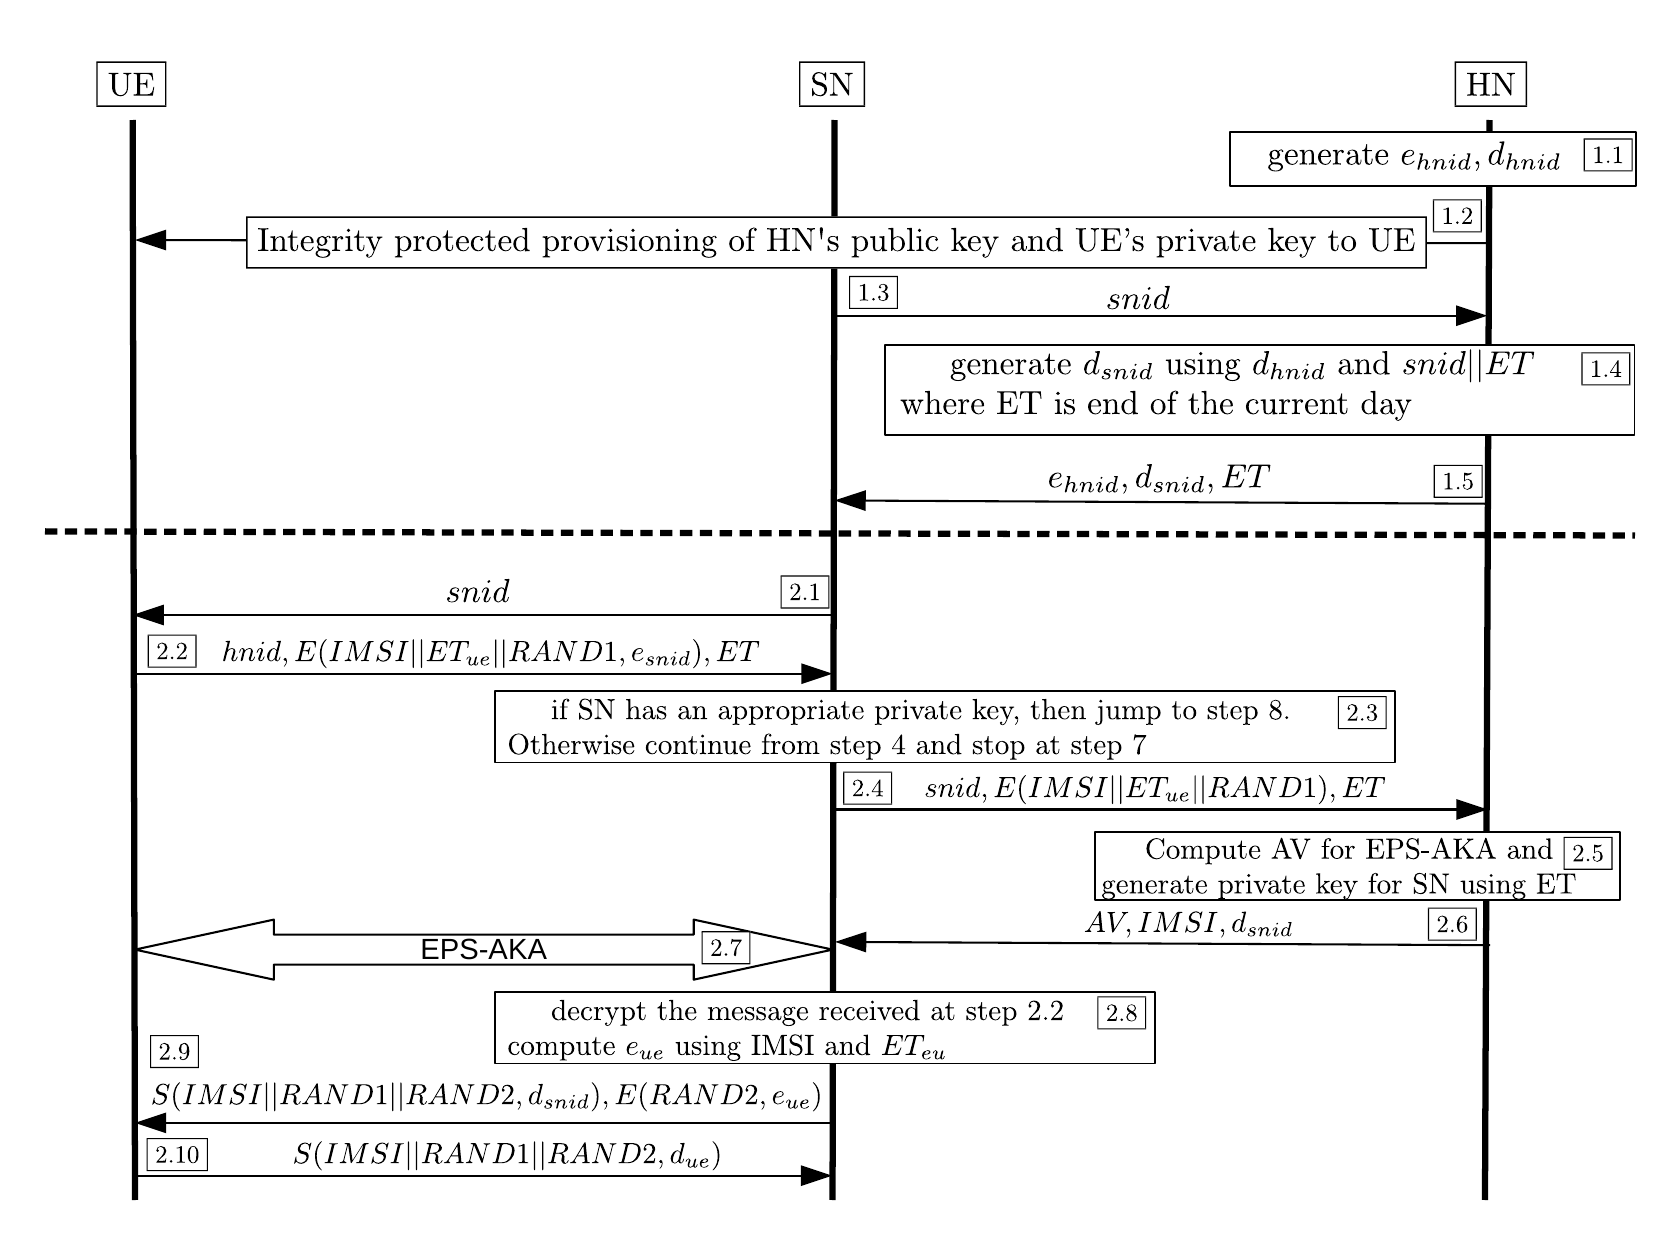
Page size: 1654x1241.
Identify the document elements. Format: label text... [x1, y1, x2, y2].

text_box [1432, 199, 1482, 233]
text_box EPS-AKA [135, 919, 833, 980]
text_box [1105, 285, 1171, 310]
text_box [1095, 831, 1621, 901]
text_box [147, 634, 197, 668]
text_box [1433, 464, 1483, 498]
text_box [780, 575, 830, 609]
text_box [799, 61, 866, 107]
text_box [221, 639, 760, 669]
text_box [1454, 61, 1528, 107]
text_box [1230, 132, 1636, 186]
text_box [246, 216, 1427, 269]
text_box [884, 345, 1635, 436]
text_box [1427, 907, 1477, 941]
text_box [924, 775, 1386, 805]
text_box [849, 275, 898, 309]
text_box [292, 1141, 723, 1171]
text_box [1083, 910, 1292, 938]
text_box [1047, 464, 1272, 494]
text_box [150, 1035, 199, 1069]
text_box [445, 578, 510, 603]
text_box [843, 771, 893, 805]
text_box [701, 931, 751, 965]
text_box [495, 690, 1396, 763]
text_box [96, 61, 167, 107]
text_box [150, 1082, 823, 1112]
text_box [146, 1138, 208, 1172]
text_box [495, 992, 1156, 1064]
